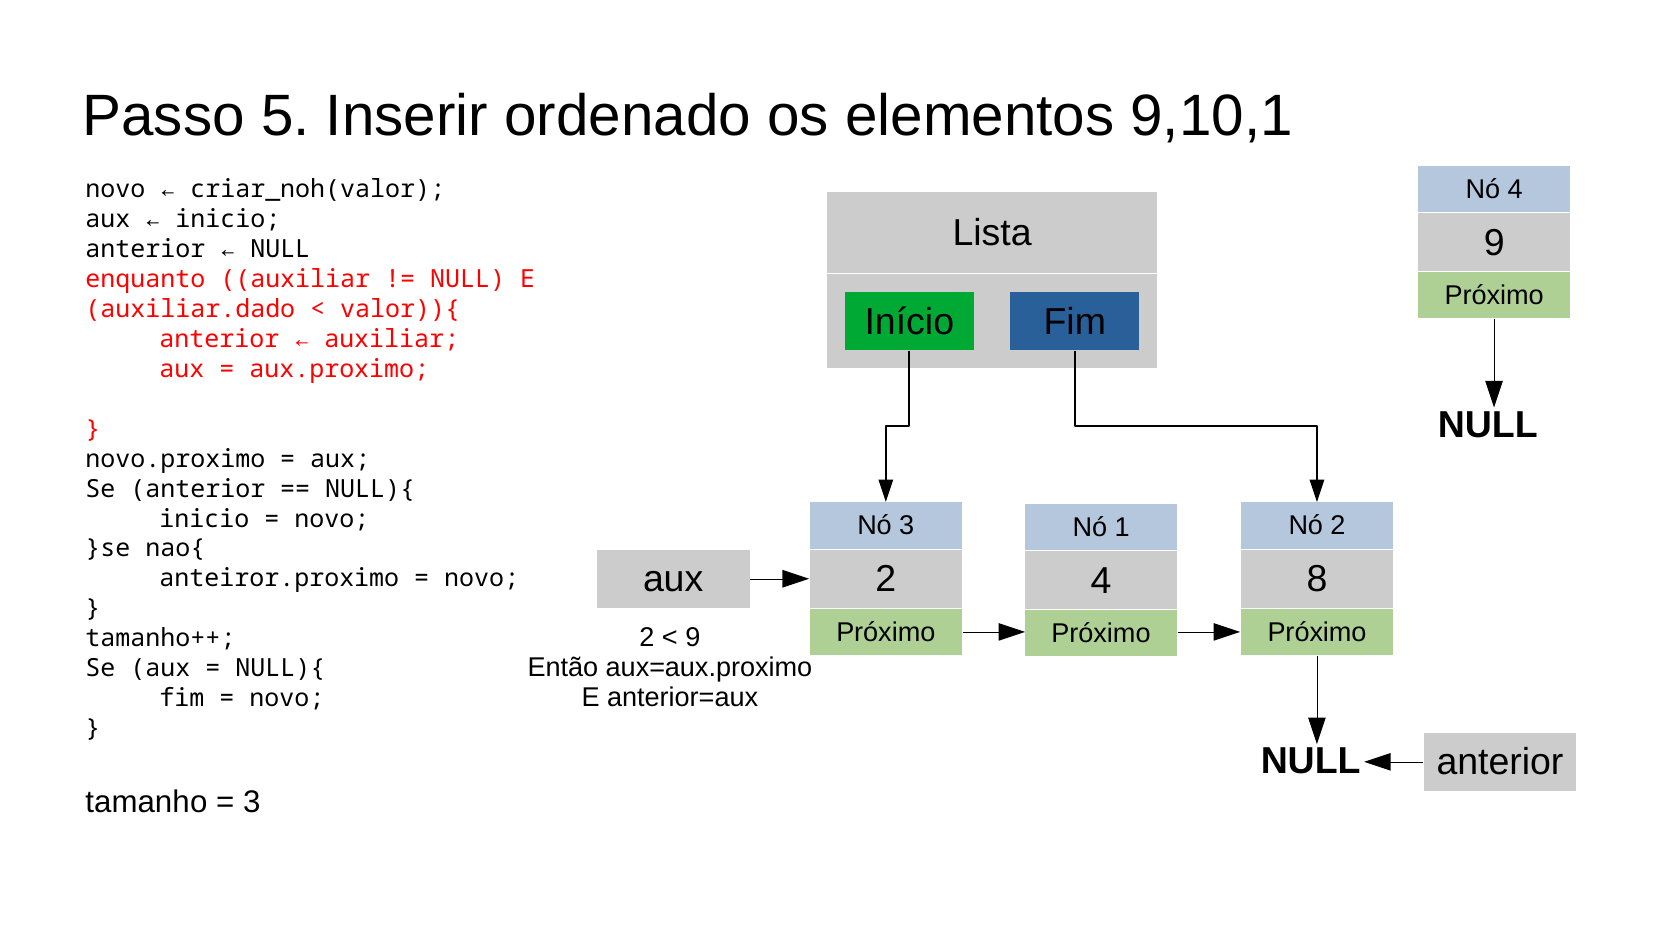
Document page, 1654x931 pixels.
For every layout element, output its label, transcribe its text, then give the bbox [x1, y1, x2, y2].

text_box Próximo [1024, 609, 1178, 657]
text_box 4 [1024, 551, 1178, 609]
text_box 8 [1240, 550, 1394, 608]
text_box Nó 3 [809, 501, 963, 550]
text_box Nó 1 [1024, 503, 1178, 551]
text_box [826, 273, 1158, 369]
text_box Nó 4 [1417, 165, 1571, 213]
text_box Início [844, 291, 975, 351]
title Passo 5. Inserir ordenado os elementos 9,10,1 [82, 37, 1571, 193]
text_box NULL [1246, 732, 1376, 790]
text_box aux [596, 549, 751, 609]
text_box 9 [1417, 213, 1571, 271]
text_box Próximo [1417, 271, 1571, 319]
text_box tamanho = 3 [70, 779, 276, 827]
text_box Lista [826, 191, 1158, 273]
text_box Próximo [1240, 608, 1394, 656]
text_box Fim [1009, 291, 1140, 351]
text_box 2 [809, 550, 963, 608]
text_box NULL [1423, 395, 1553, 453]
text_box 2 < 9 Então aux=aux.proximo E anterior=aux [512, 614, 827, 720]
text_box novo ← criar_noh(valor); aux ← inicio; anterior ← NULL enquanto ((auxiliar != NULL) E (auxiliar.dado < valor)){ anterior ← auxiliar; aux = aux.proximo; } novo.proximo = aux; Se (anterior == NULL){ inicio = novo; }se nao{ anteiror.proximo = novo; } tamanho++; Se (aux = NULL){ fim = novo; } [70, 165, 615, 779]
text_box Nó 2 [1240, 501, 1394, 550]
text_box anterior [1423, 732, 1577, 792]
text_box Próximo [809, 608, 963, 656]
